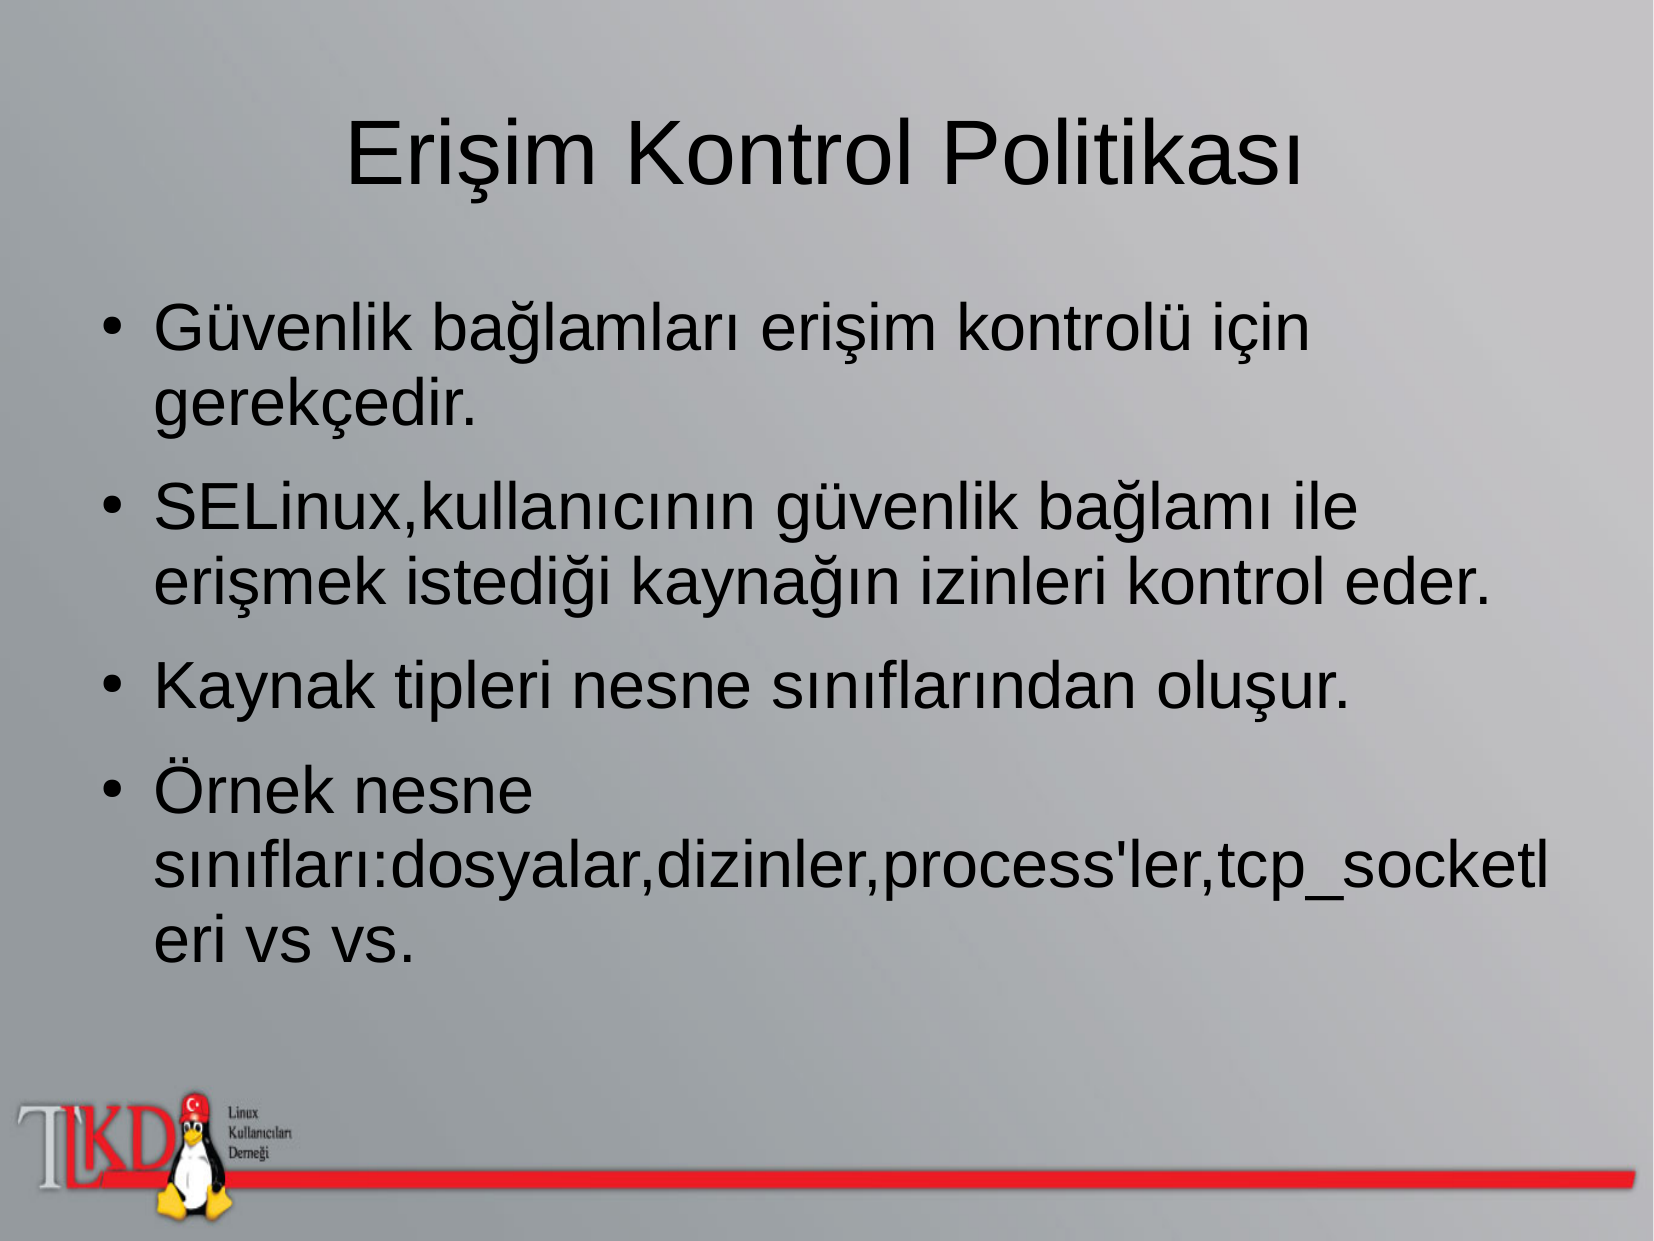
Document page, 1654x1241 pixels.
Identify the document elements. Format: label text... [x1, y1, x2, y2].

list Güvenlik bağlamları erişim kontrolü için gerekçedir. SELinux,kullanıcının güvenlik bağlamı ile erişmek istediği kaynağın izinleri kontrol eder. Kaynak tipleri nesne sınıflarından oluşur. Örnek nesne sınıfları:dosyalar,dizinler,process'ler,tcp_socketleri vs vs. [82, 290, 1571, 1109]
title Erişim Kontrol Politikası [82, 49, 1571, 257]
picture [0, 0, 1654, 1241]
